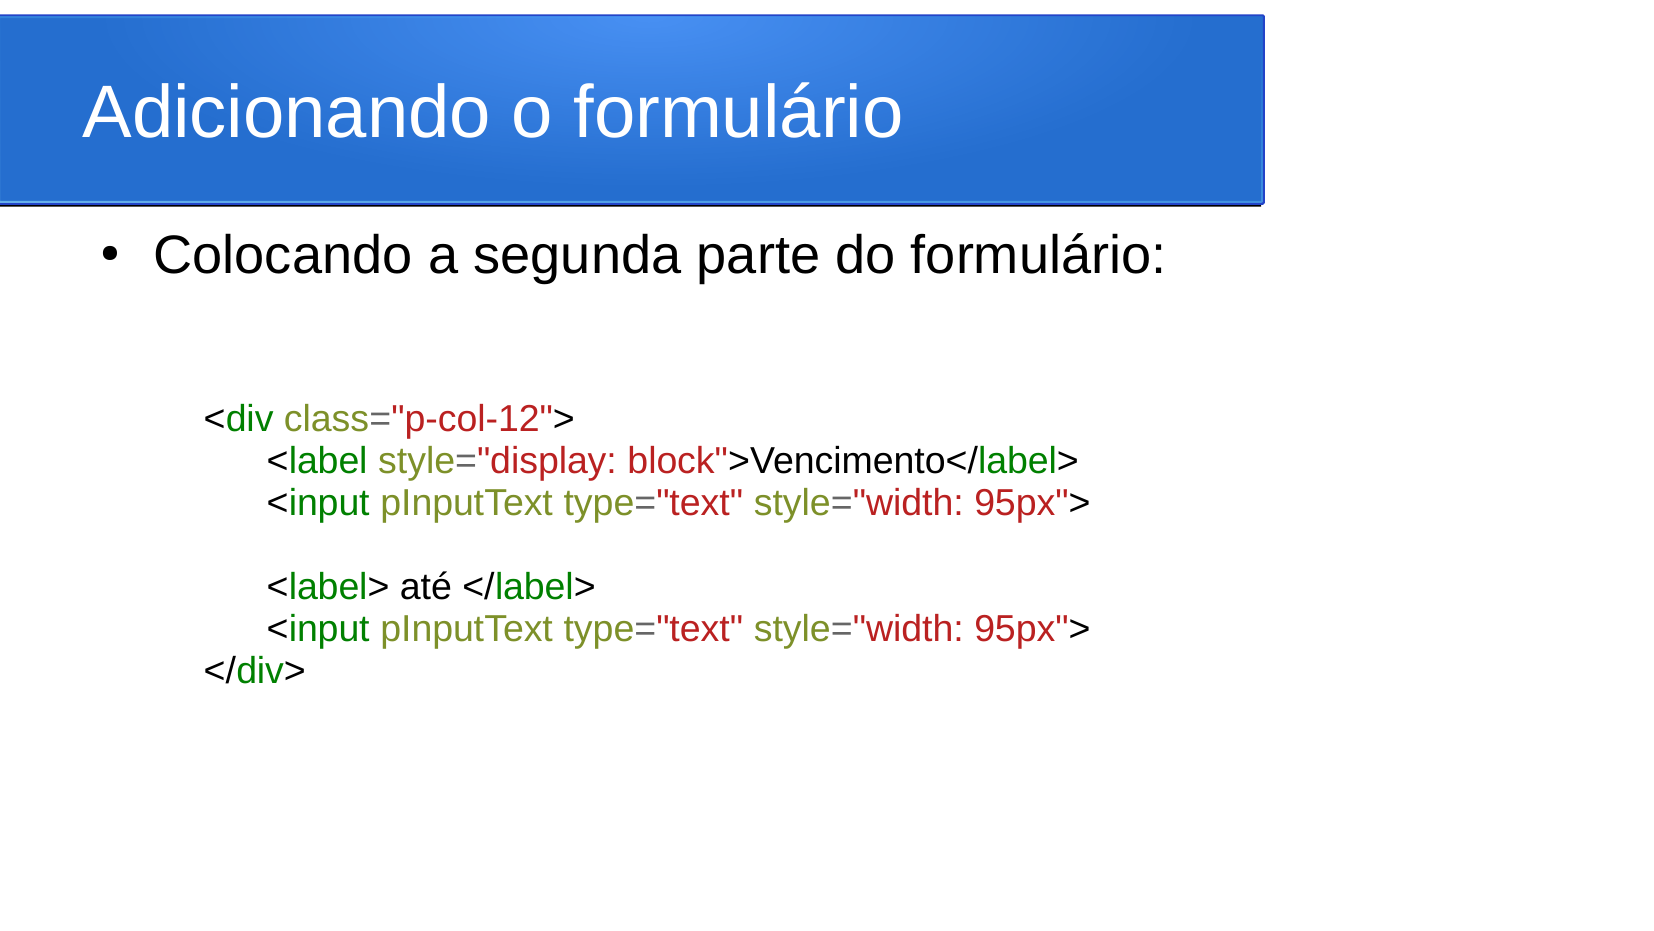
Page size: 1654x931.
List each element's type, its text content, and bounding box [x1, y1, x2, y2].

title Adicionando o formulário [82, 35, 1235, 189]
list Colocando a segunda parte do formulário: [82, 224, 1571, 764]
text_box <div class="p-col-12"> <label style="display: block">Vencimento</label> <input pInputText type="text" style="width: 95px"> <label> até </label> <input pInputText type="text" style="width: 95px"> </div> [188, 389, 1123, 699]
